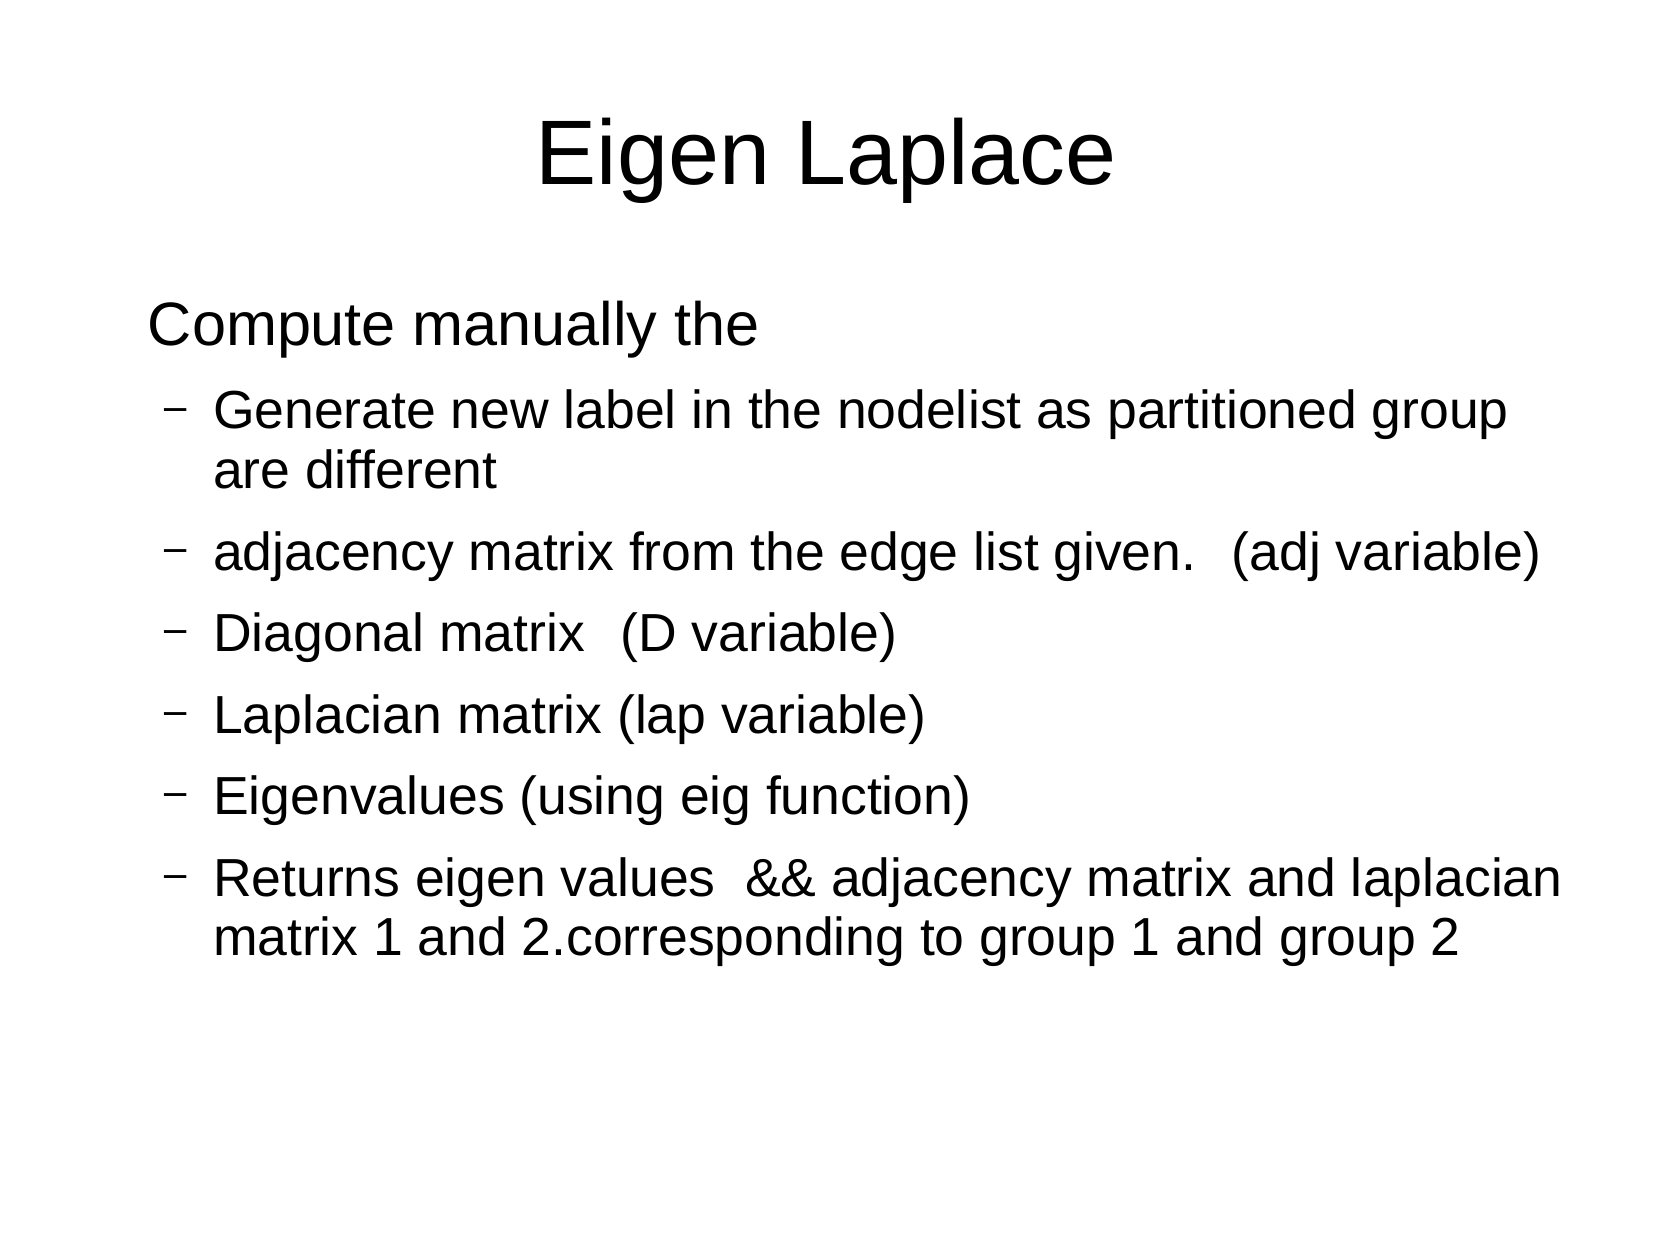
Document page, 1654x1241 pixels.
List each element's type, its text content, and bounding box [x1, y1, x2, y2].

list Compute manually the Generate new label in the nodelist as partitioned group are different adjacency matrix from the edge list given. (adj variable) Diagonal matrix (D variable) Laplacian matrix (lap variable) Eigenvalues (using eig function) Returns eigen values && adjacency matrix and laplacian matrix 1 and 2.corresponding to group 1 and group 2 [82, 290, 1571, 1010]
title Eigen Laplace [82, 49, 1571, 257]
